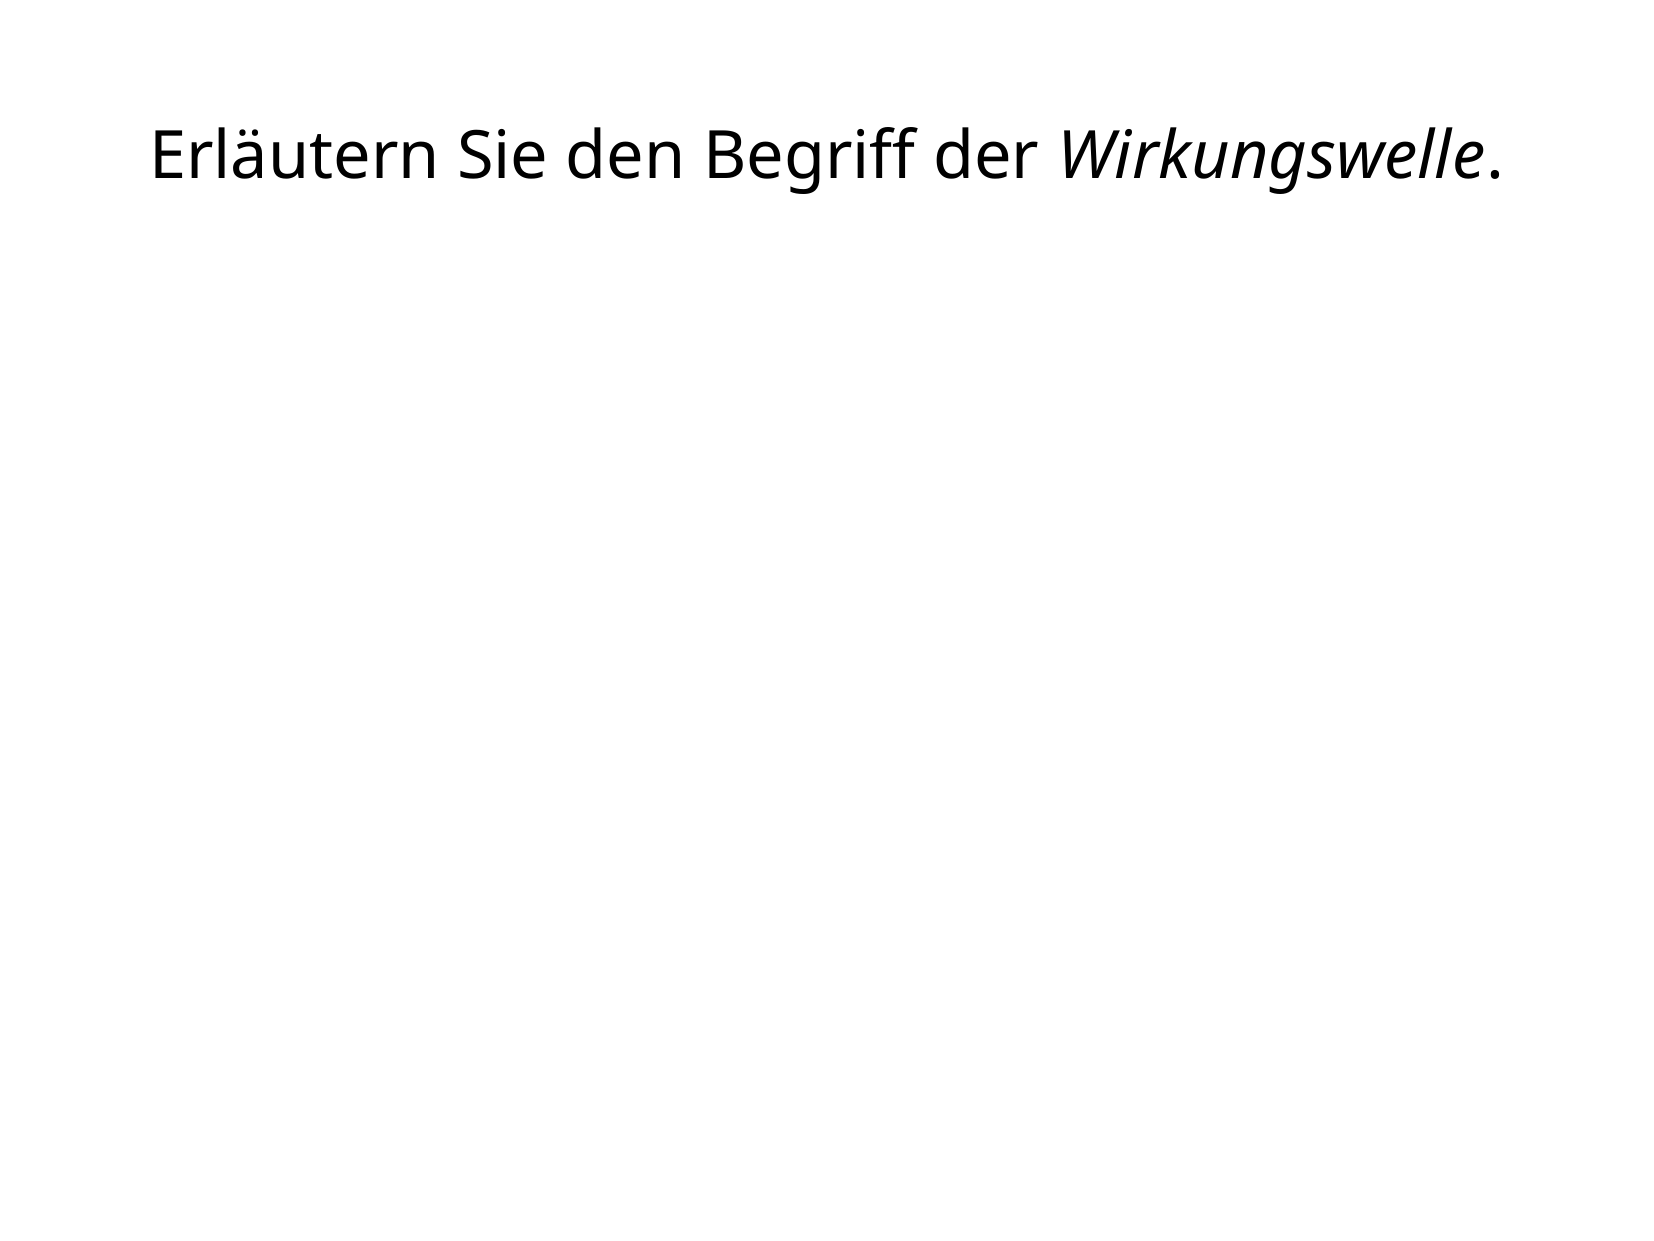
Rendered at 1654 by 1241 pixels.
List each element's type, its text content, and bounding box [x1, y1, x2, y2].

title Erläutern Sie den Begriff der Wirkungswelle. [82, 49, 1571, 257]
